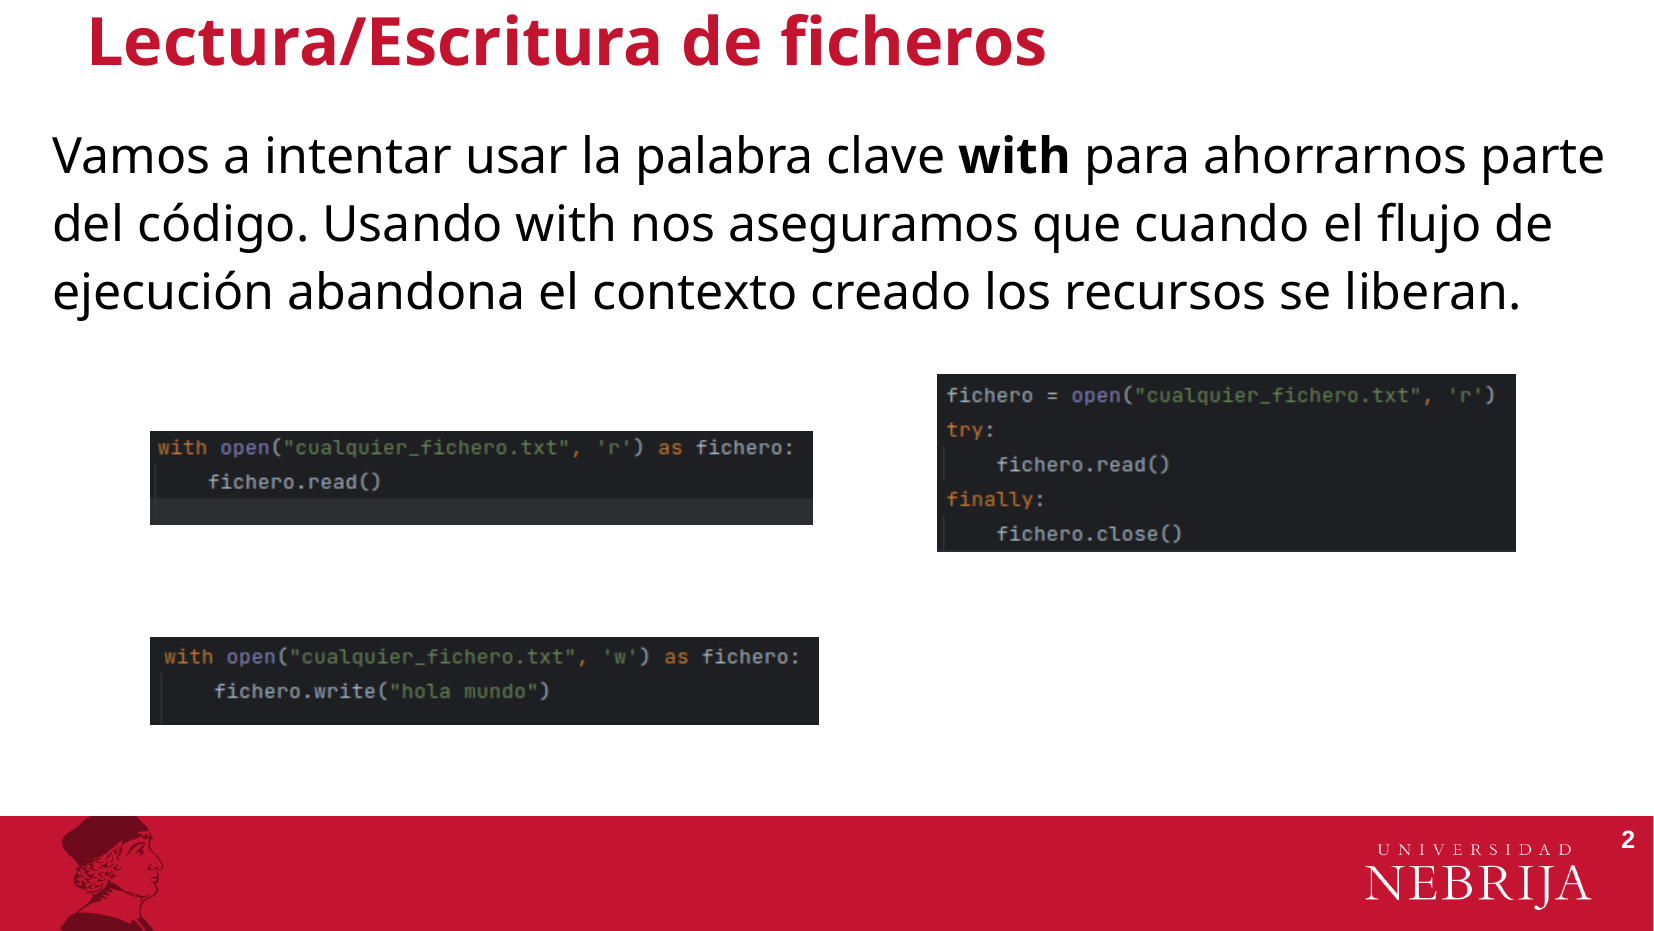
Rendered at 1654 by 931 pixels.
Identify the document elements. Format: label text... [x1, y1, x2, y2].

picture [150, 637, 819, 725]
picture [150, 431, 813, 526]
picture [0, 816, 1654, 931]
text_box Vamos a intentar usar la palabra clave with para ahorrarnos parte del código. Usando with nos aseguramos que cuando el flujo de ejecución abandona el contexto creado los recursos se liberan. [37, 112, 1651, 788]
text_box Lectura/Escritura de ficheros [0, 0, 1650, 87]
picture [937, 374, 1516, 552]
